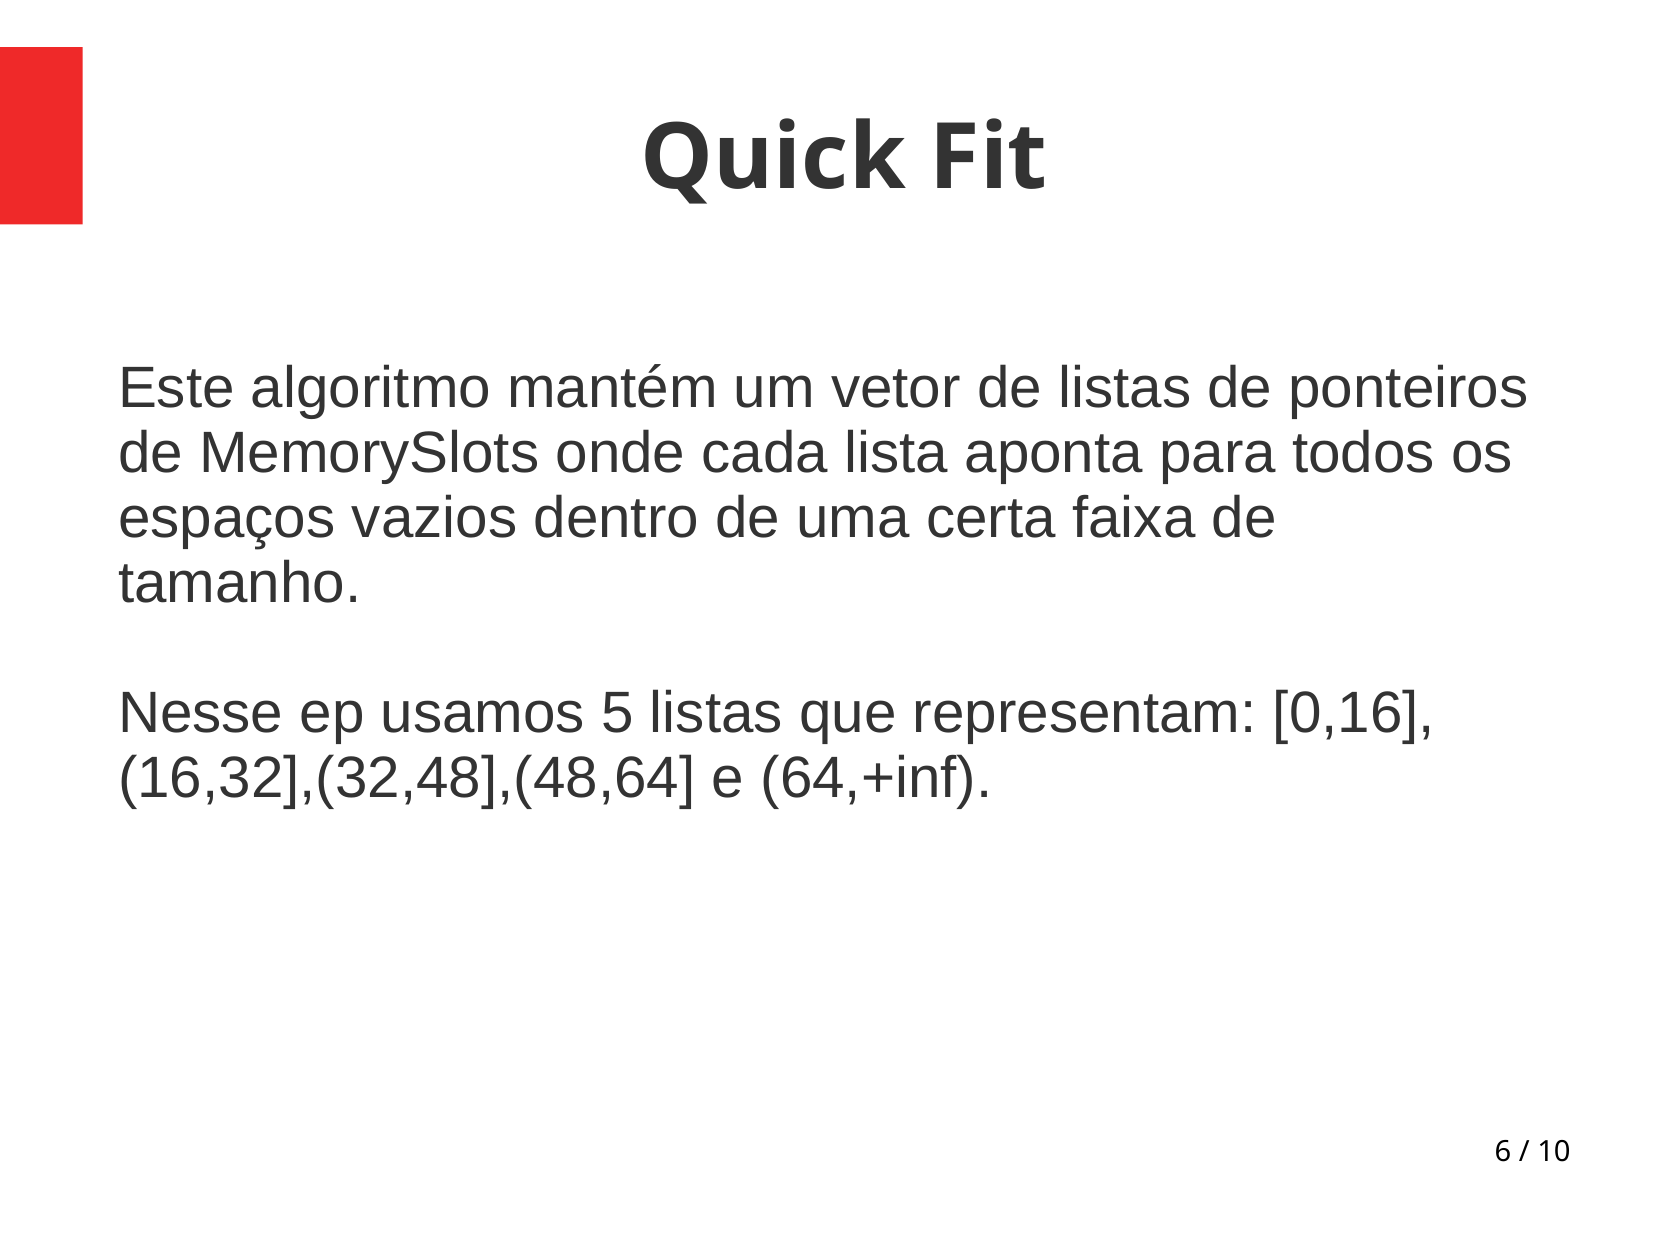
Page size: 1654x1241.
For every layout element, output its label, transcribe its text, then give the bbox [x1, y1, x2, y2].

list Este algoritmo mantém um vetor de listas de ponteiros de MemorySlots onde cada lista aponta para todos os espaços vazios dentro de uma certa faixa de tamanho. Nesse ep usamos 5 listas que representam: [0,16],(16,32],(32,48],(48,64] e (64,+inf). [118, 354, 1536, 1074]
title Quick Fit [118, 49, 1571, 257]
